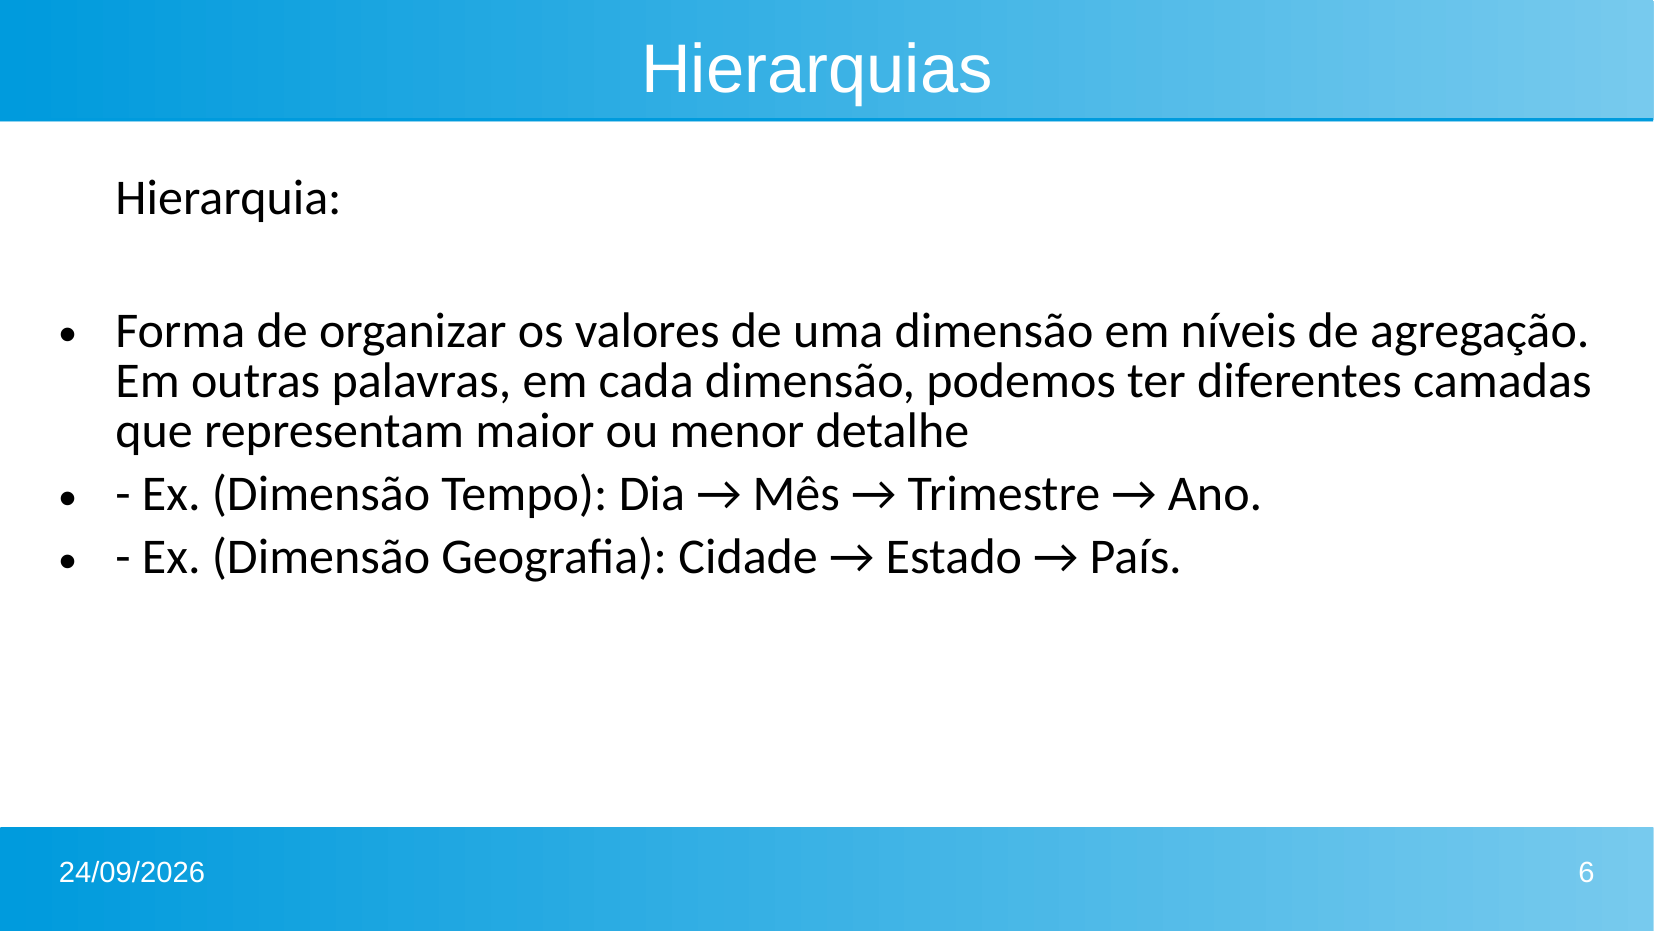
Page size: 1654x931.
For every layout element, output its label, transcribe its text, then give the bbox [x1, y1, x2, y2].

list Hierarquia: Forma de organizar os valores de uma dimensão em níveis de agregação. Em outras palavras, em cada dimensão, podemos ter diferentes camadas que representam maior ou menor detalhe - Ex. (Dimensão Tempo): Dia → Mês → Trimestre → Ano. - Ex. (Dimensão Geografia): Cidade → Estado → País. [59, 177, 1595, 768]
title Hierarquias [59, 29, 1595, 108]
